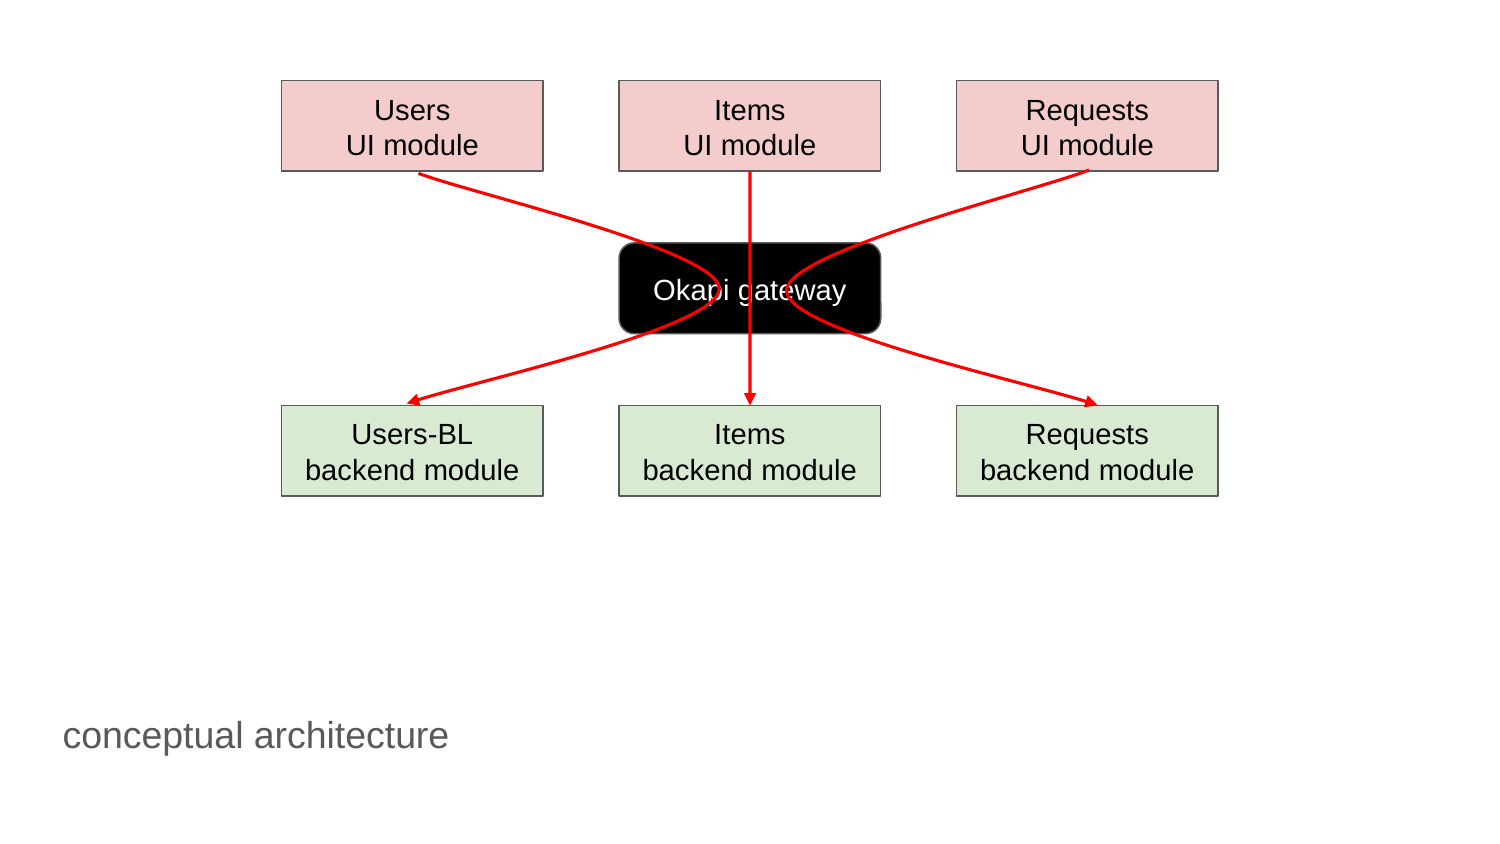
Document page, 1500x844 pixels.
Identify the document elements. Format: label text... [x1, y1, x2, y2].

text_box Items backend module [619, 405, 881, 497]
text_box Items UI module [619, 80, 881, 172]
list conceptual architecture [47, 683, 468, 783]
text_box Requests backend module [956, 405, 1219, 497]
text_box Okapi gateway [789, 243, 881, 334]
text_box Users-BL backend module [281, 405, 544, 497]
text_box Users UI module [281, 80, 544, 172]
text_box Okapi gateway [752, 242, 858, 334]
text_box Okapi gateway [649, 242, 748, 334]
text_box Requests UI module [956, 80, 1219, 172]
text_box Okapi gateway [619, 242, 715, 334]
